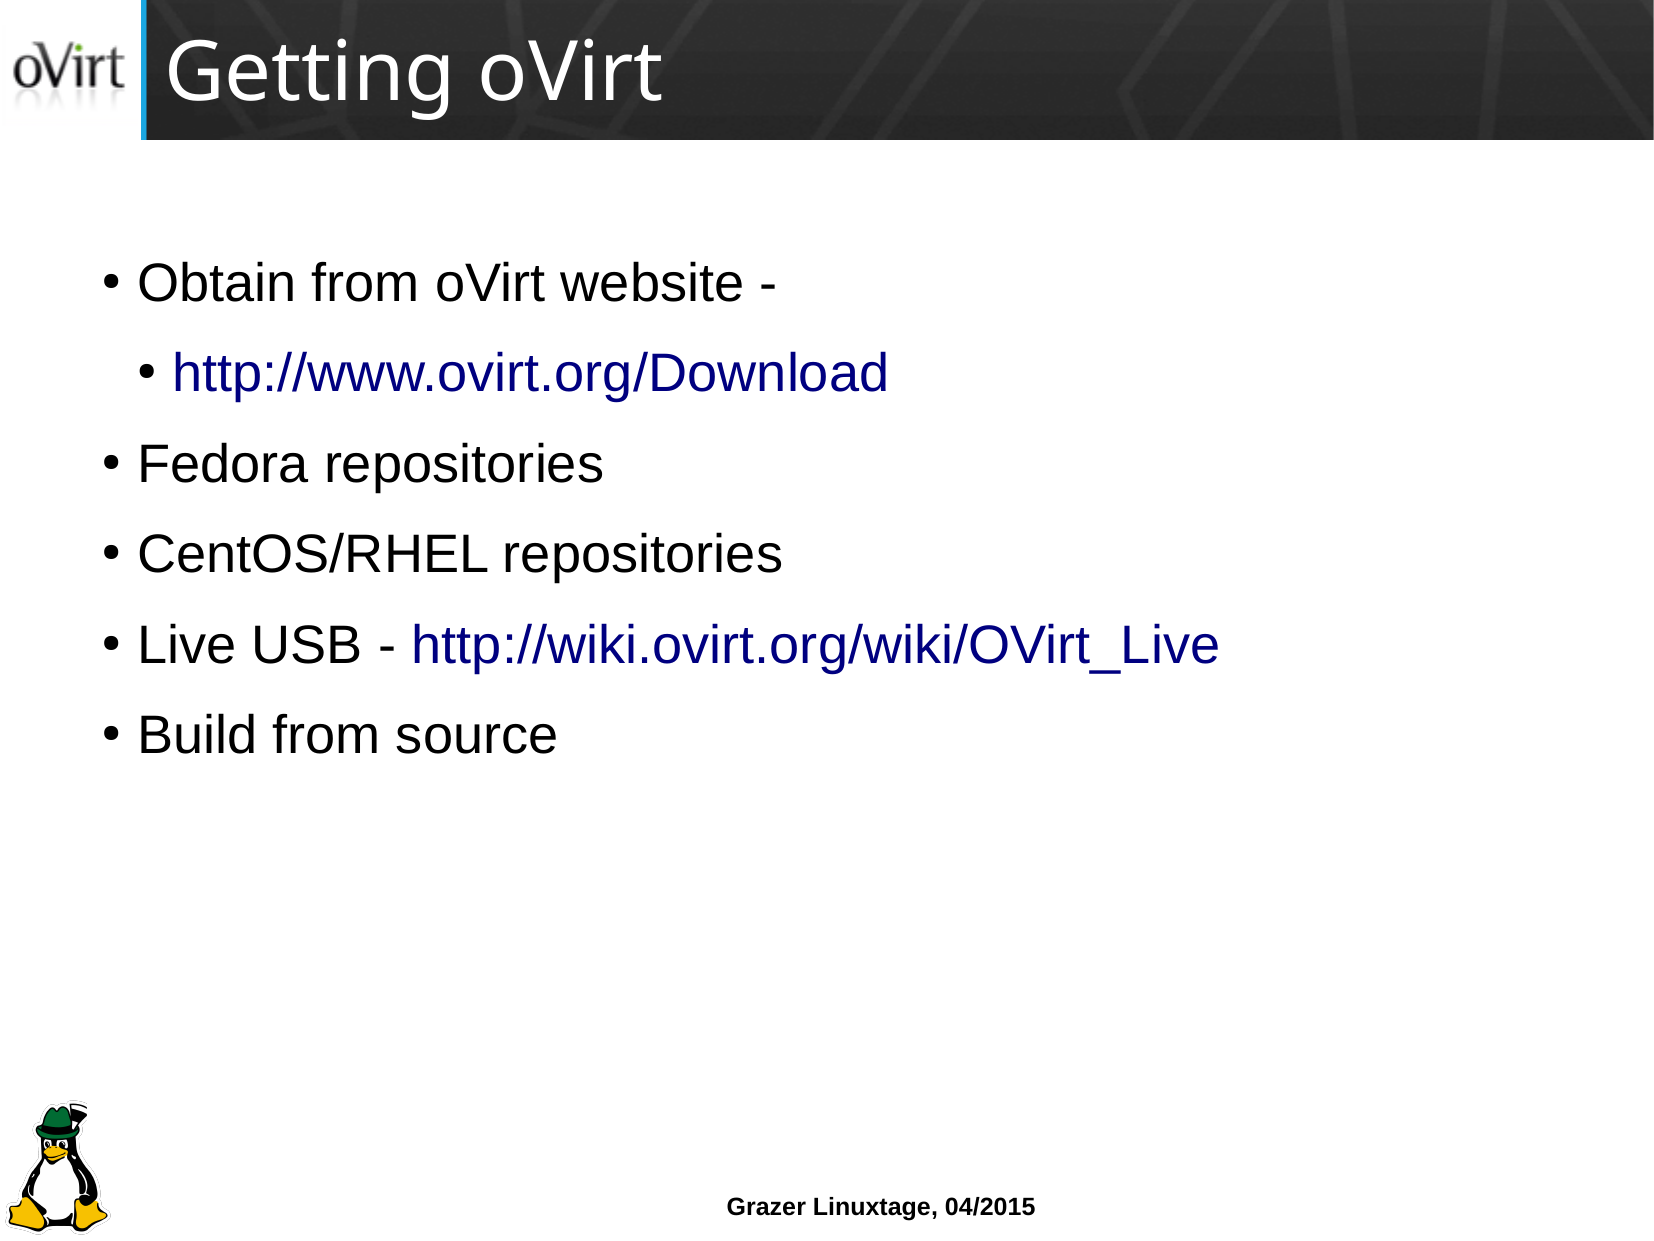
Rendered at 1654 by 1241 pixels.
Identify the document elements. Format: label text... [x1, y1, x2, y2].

picture [5, 1100, 111, 1235]
picture [0, 0, 1654, 140]
text_box Obtain from oVirt website - http://www.ovirt.org/Download Fedora repositories CentOS/RHEL repositories Live USB - http://wiki.ovirt.org/wiki/OVirt_Live Build from source [86, 244, 1576, 1126]
title Getting oVirt [164, 18, 1653, 119]
